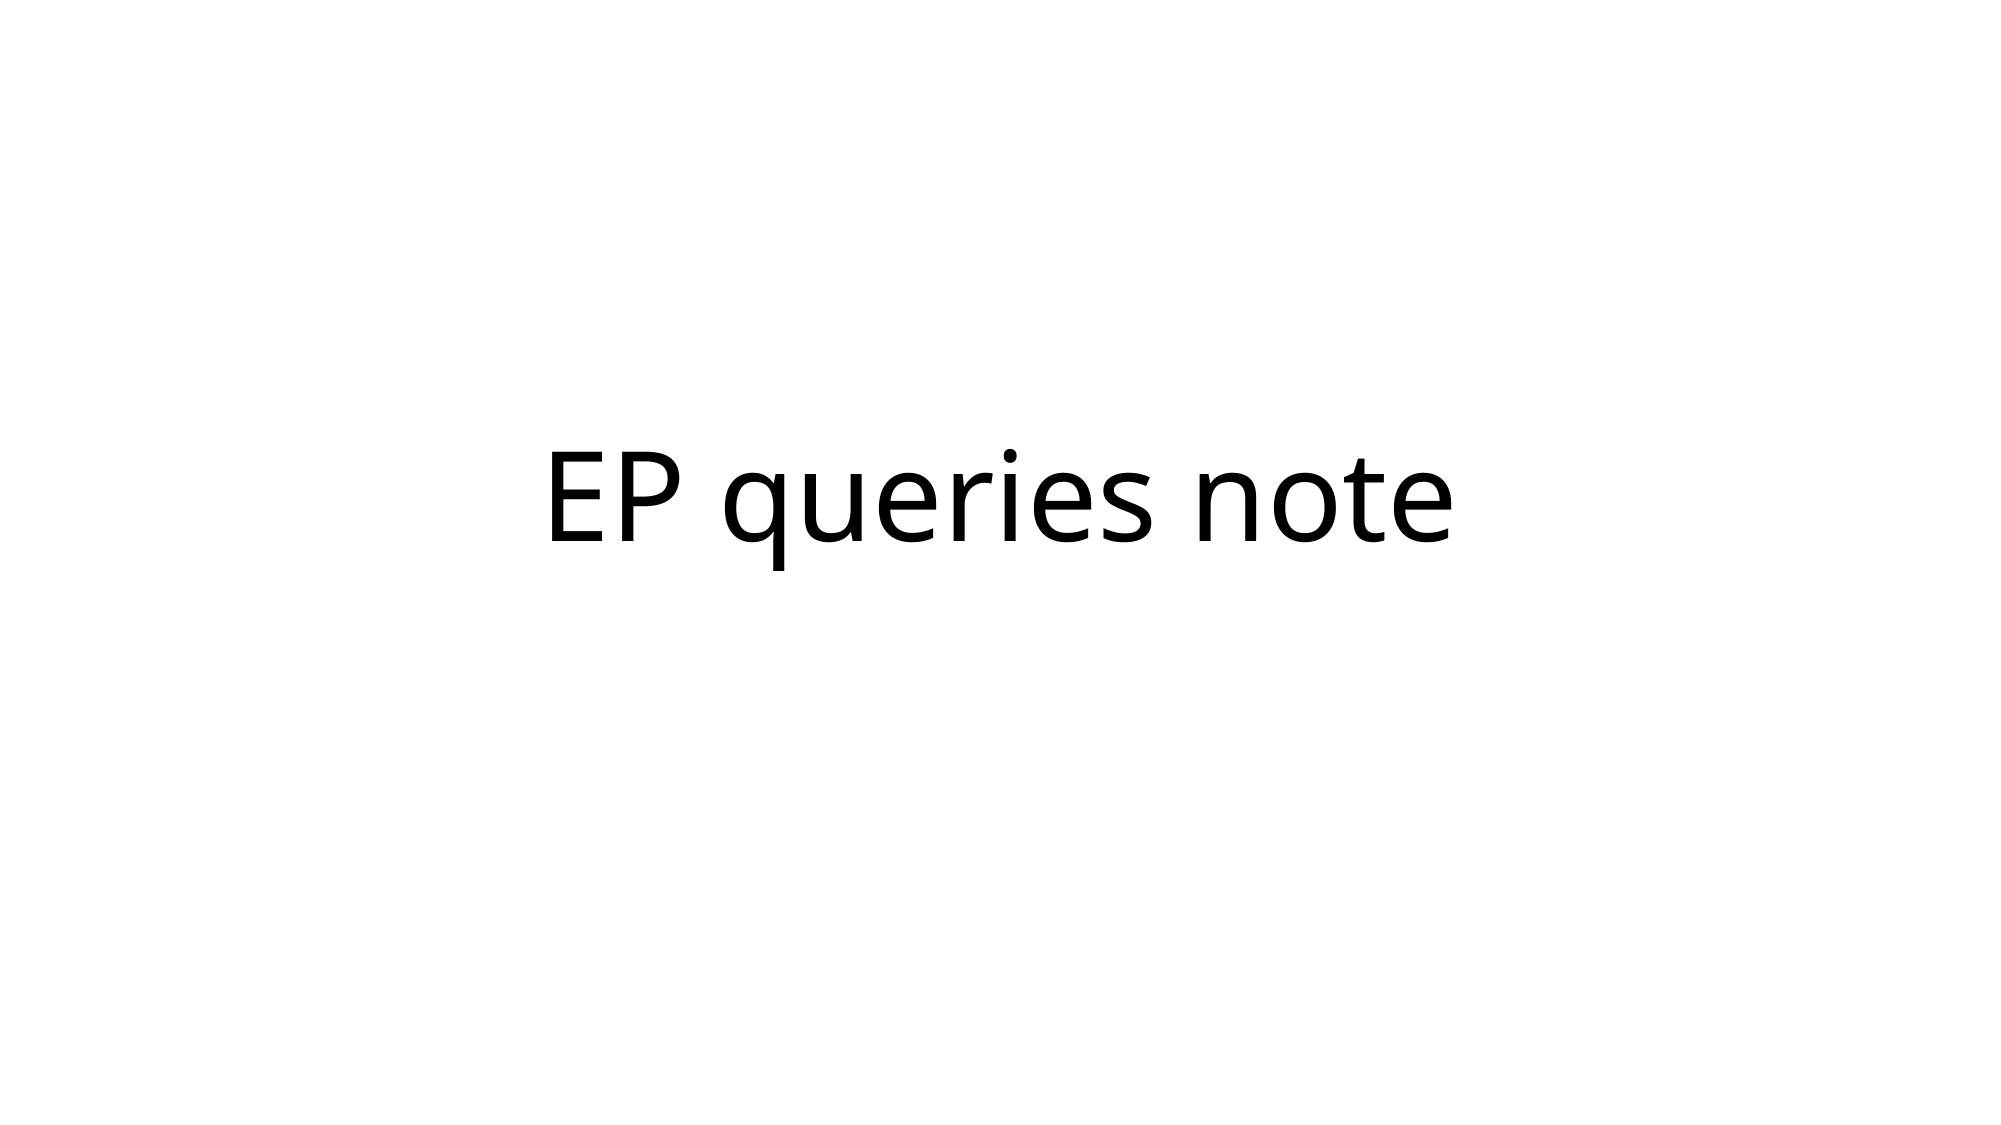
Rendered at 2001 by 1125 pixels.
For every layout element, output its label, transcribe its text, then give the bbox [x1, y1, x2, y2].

title EP queries note [249, 184, 1750, 576]
